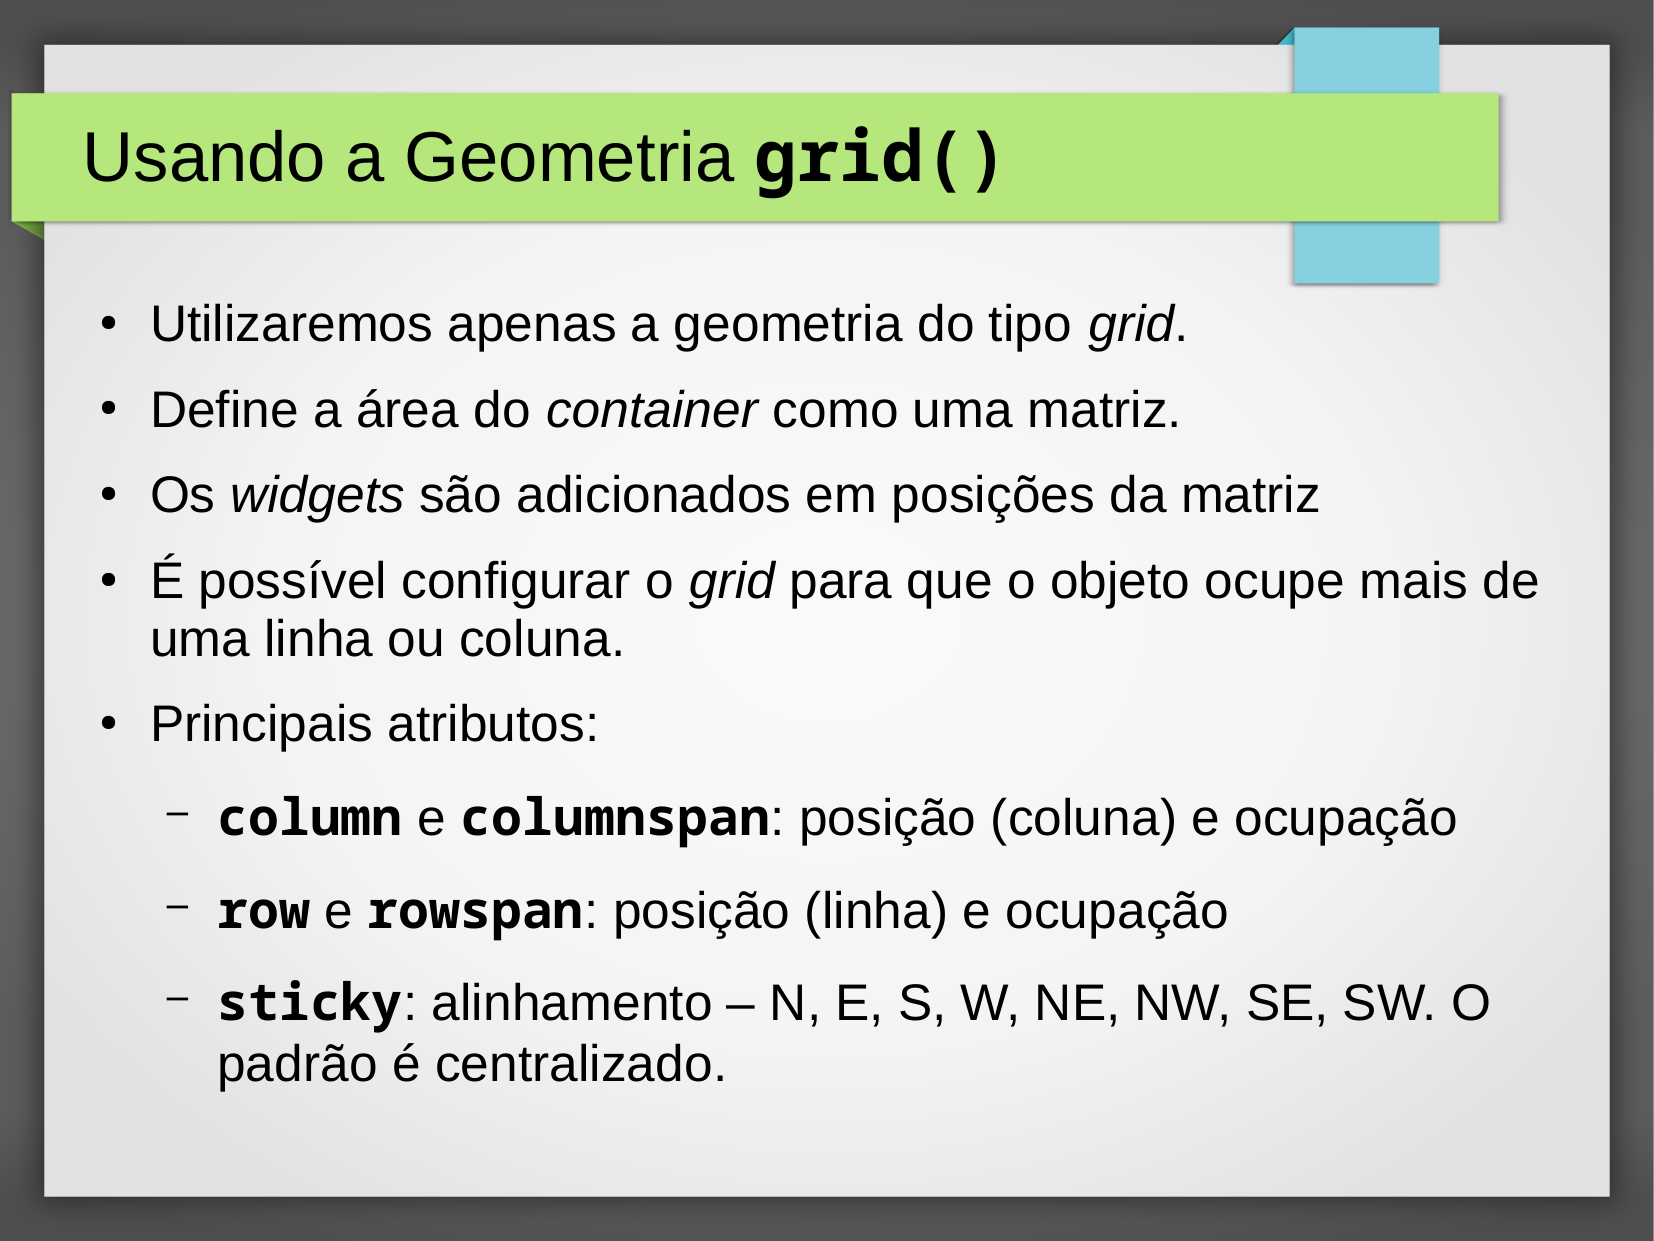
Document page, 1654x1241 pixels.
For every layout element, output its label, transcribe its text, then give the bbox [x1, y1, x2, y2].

title Usando a Geometria grid() [82, 94, 1264, 213]
picture [0, 0, 1654, 1241]
list Utilizaremos apenas a geometria do tipo grid. Define a área do container como uma matriz. Os widgets são adicionados em posições da matriz É possível configurar o grid para que o objeto ocupe mais de uma linha ou coluna. Principais atributos: column e columnspan: posição (coluna) e ocupação row e rowspan: posição (linha) e ocupação sticky: alinhamento – N, E, S, W, NE, NW, SE, SW. O padrão é centralizado. [82, 295, 1571, 1099]
